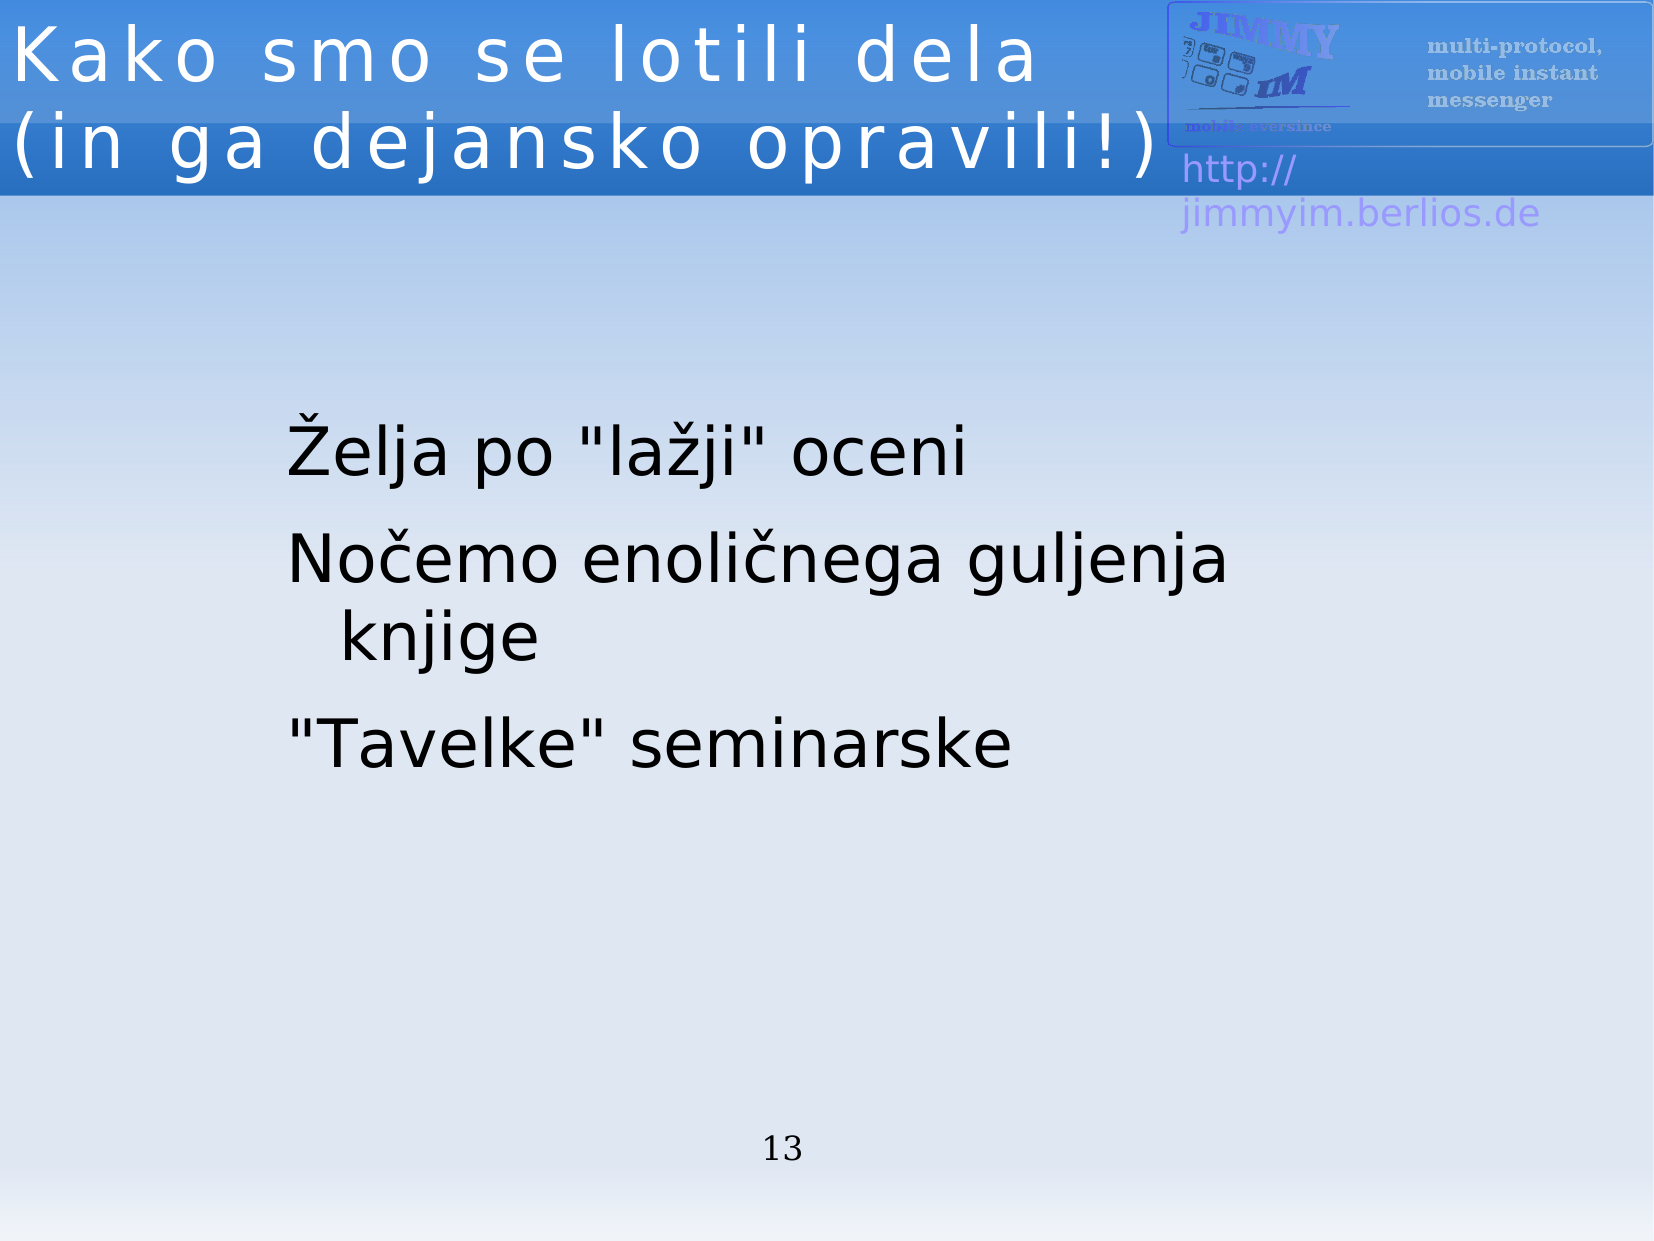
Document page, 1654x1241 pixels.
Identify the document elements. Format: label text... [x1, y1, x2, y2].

title Kako smo se lotili dela (in ga dejansko opravili!) [11, 0, 1167, 199]
picture [0, 0, 1654, 1241]
list Želja po "lažji" oceni Nočemo enoličnega guljenja knjige "Tavelke" seminarske [268, 413, 1427, 810]
